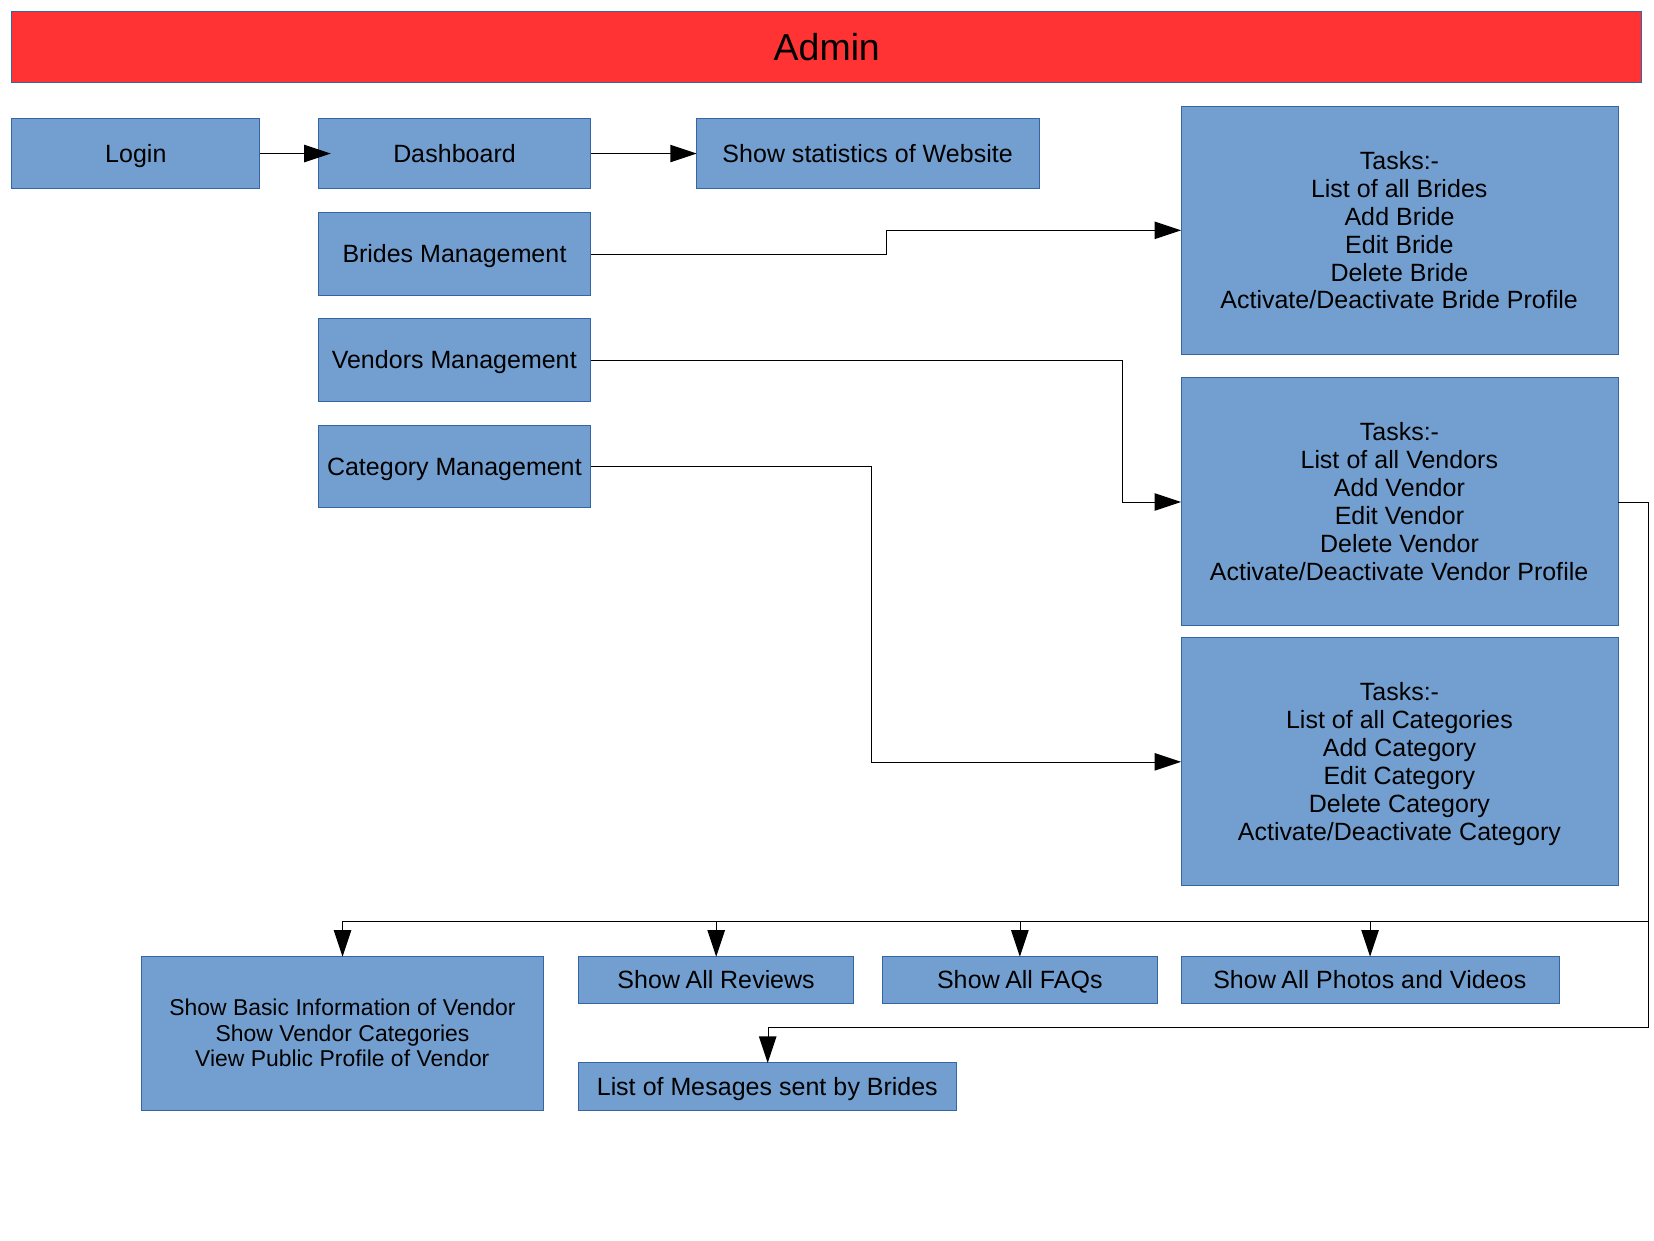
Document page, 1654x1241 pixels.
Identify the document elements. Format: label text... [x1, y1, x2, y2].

text_box Tasks:- List of all Categories Add Category Edit Category Delete Category Activate/Deactivate Category [1181, 637, 1619, 886]
text_box Show Basic Information of Vendor Show Vendor Categories View Public Profile of Vendor [141, 956, 544, 1111]
text_box Show All Reviews [578, 956, 854, 1004]
text_box Dashboard [318, 118, 591, 189]
text_box Vendors Management [318, 318, 591, 402]
text_box Admin [11, 11, 1642, 83]
text_box Tasks:- List of all Vendors Add Vendor Edit Vendor Delete Vendor Activate/Deactivate Vendor Profile [1181, 377, 1619, 626]
text_box Login [11, 118, 260, 189]
text_box Tasks:- List of all Brides Add Bride Edit Bride Delete Bride Activate/Deactivate Bride Profile [1181, 106, 1619, 355]
text_box Brides Management [318, 212, 591, 296]
text_box Category Management [318, 425, 591, 508]
text_box Show statistics of Website [696, 118, 1040, 189]
text_box Show All FAQs [882, 956, 1158, 1004]
text_box Show All Photos and Videos [1181, 956, 1560, 1004]
text_box List of Mesages sent by Brides [578, 1062, 957, 1111]
